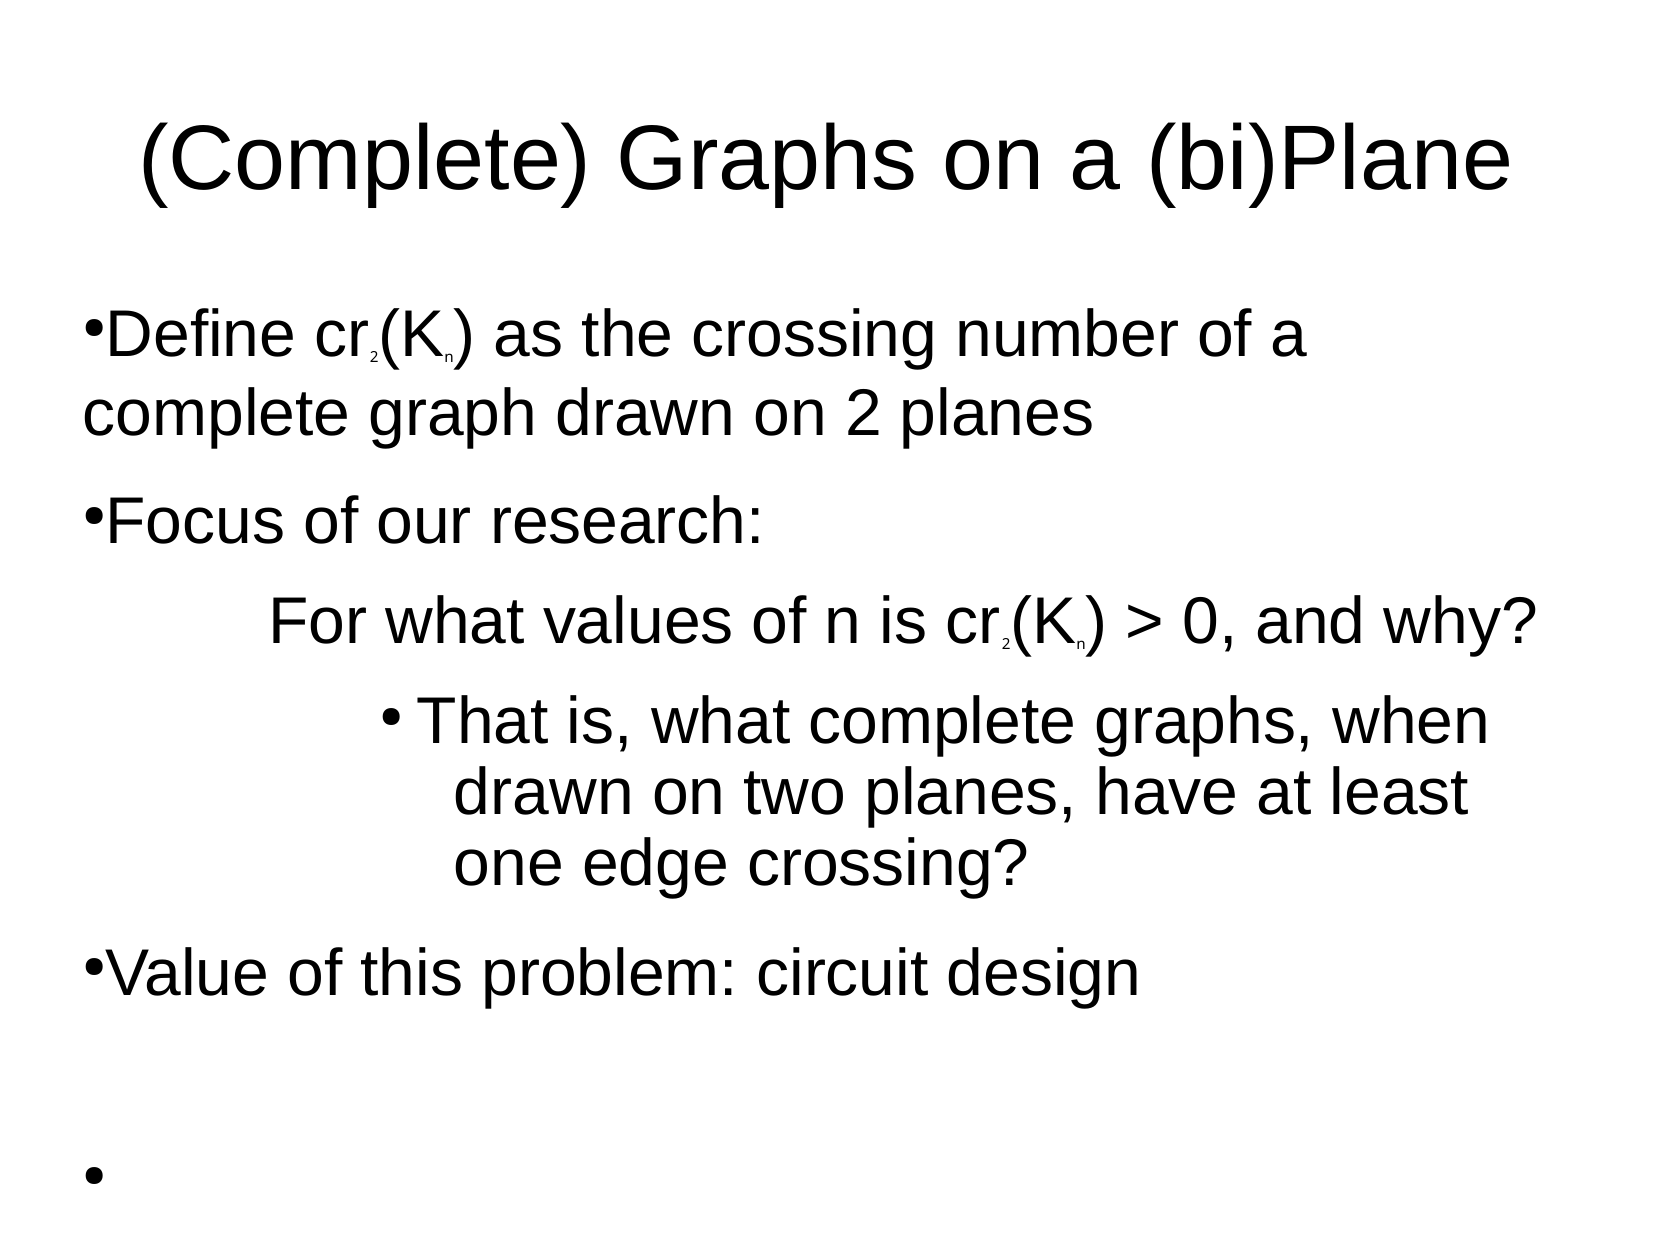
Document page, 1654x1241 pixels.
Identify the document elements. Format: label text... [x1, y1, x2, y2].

list Define cr2(Kn) as the crossing number of a complete graph drawn on 2 planes Focus of our research: For what values of n is cr2(Kn) > 0, and why? That is, what complete graphs, when drawn on two planes, have at least one edge crossing? Value of this problem: circuit design [82, 290, 1571, 1010]
title (Complete) Graphs on a (bi)Plane [82, 49, 1571, 257]
